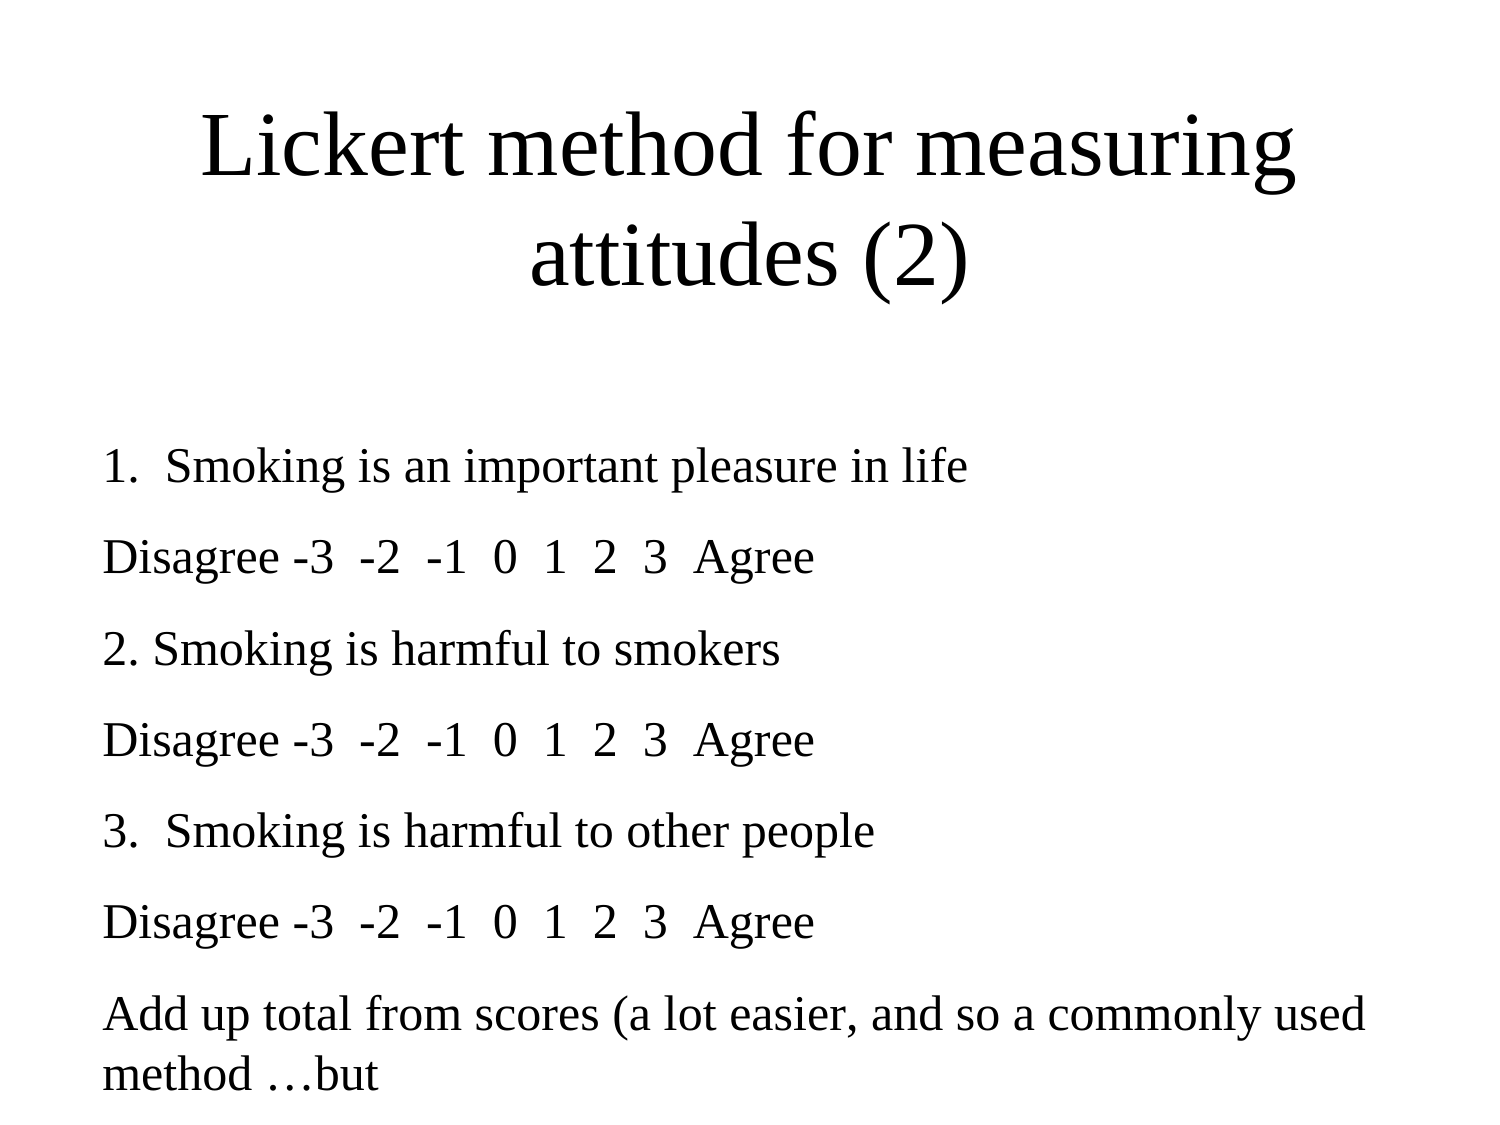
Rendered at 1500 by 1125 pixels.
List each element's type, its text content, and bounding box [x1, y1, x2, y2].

title Lickert method for measuring attitudes (2) [112, 99, 1388, 288]
text_box 1. Smoking is an important pleasure in life Disagree -3 -2 -1 0 1 2 3 Agree 2. Smoking is harmful to smokers Disagree -3 -2 -1 0 1 2 3 Agree 3. Smoking is harmful to other people Disagree -3 -2 -1 0 1 2 3 Agree Add up total from scores (a lot easier, and so a commonly used method …but [87, 425, 1438, 1125]
